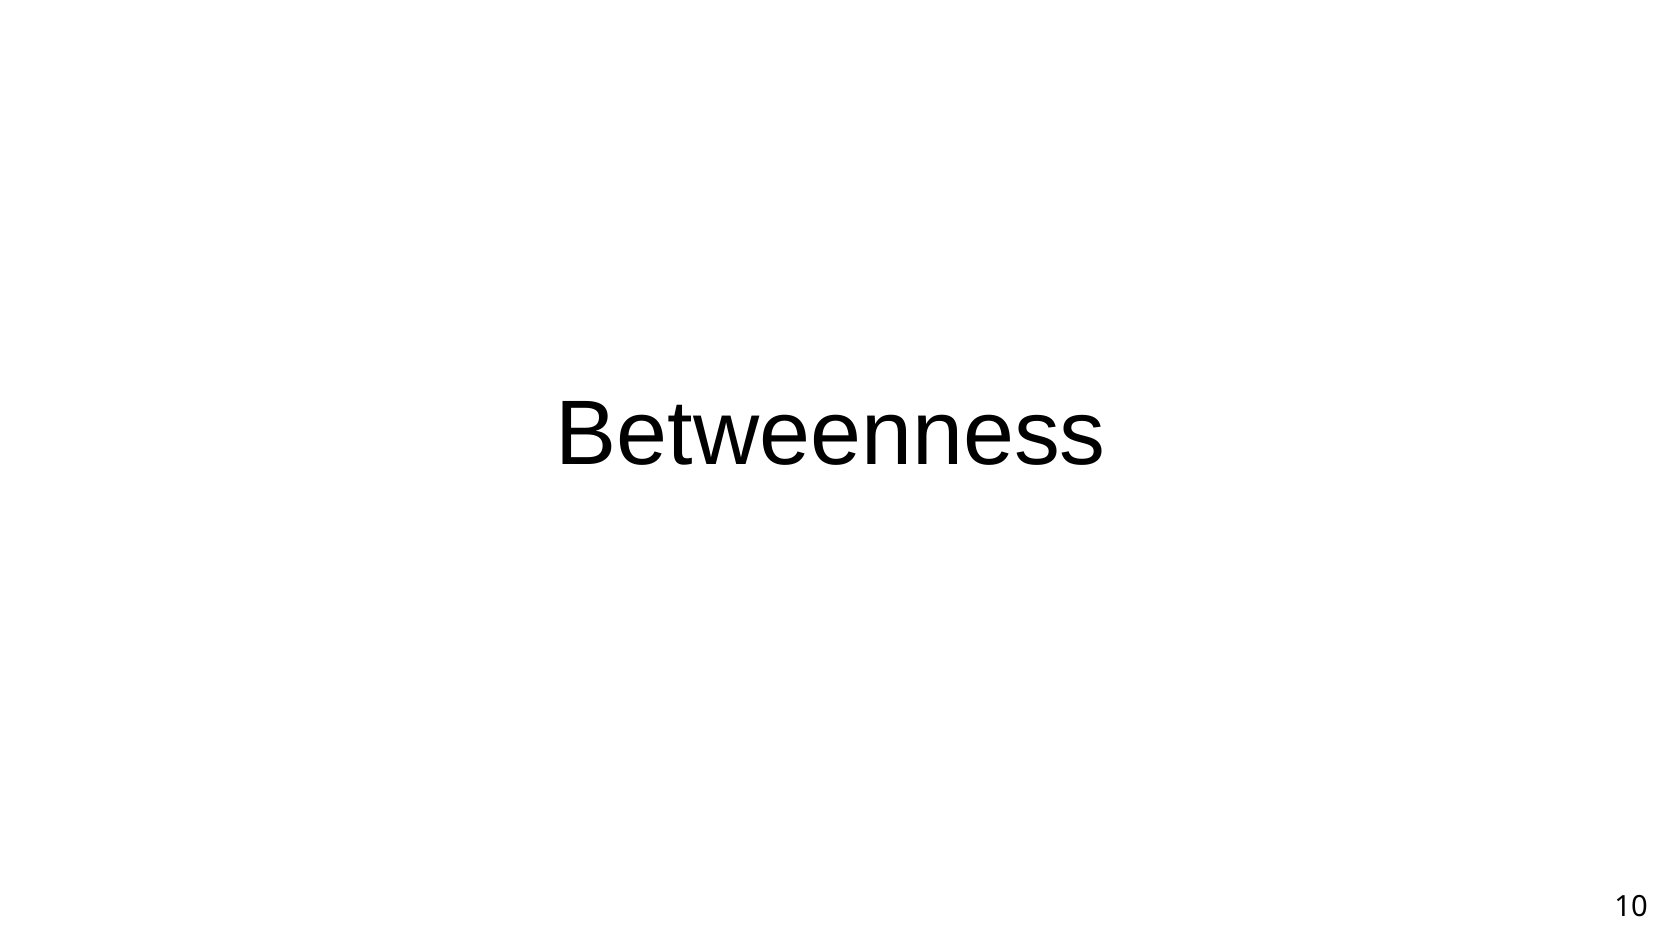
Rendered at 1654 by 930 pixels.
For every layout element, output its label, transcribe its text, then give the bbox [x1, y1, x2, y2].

title Betweenness [87, 354, 1576, 511]
